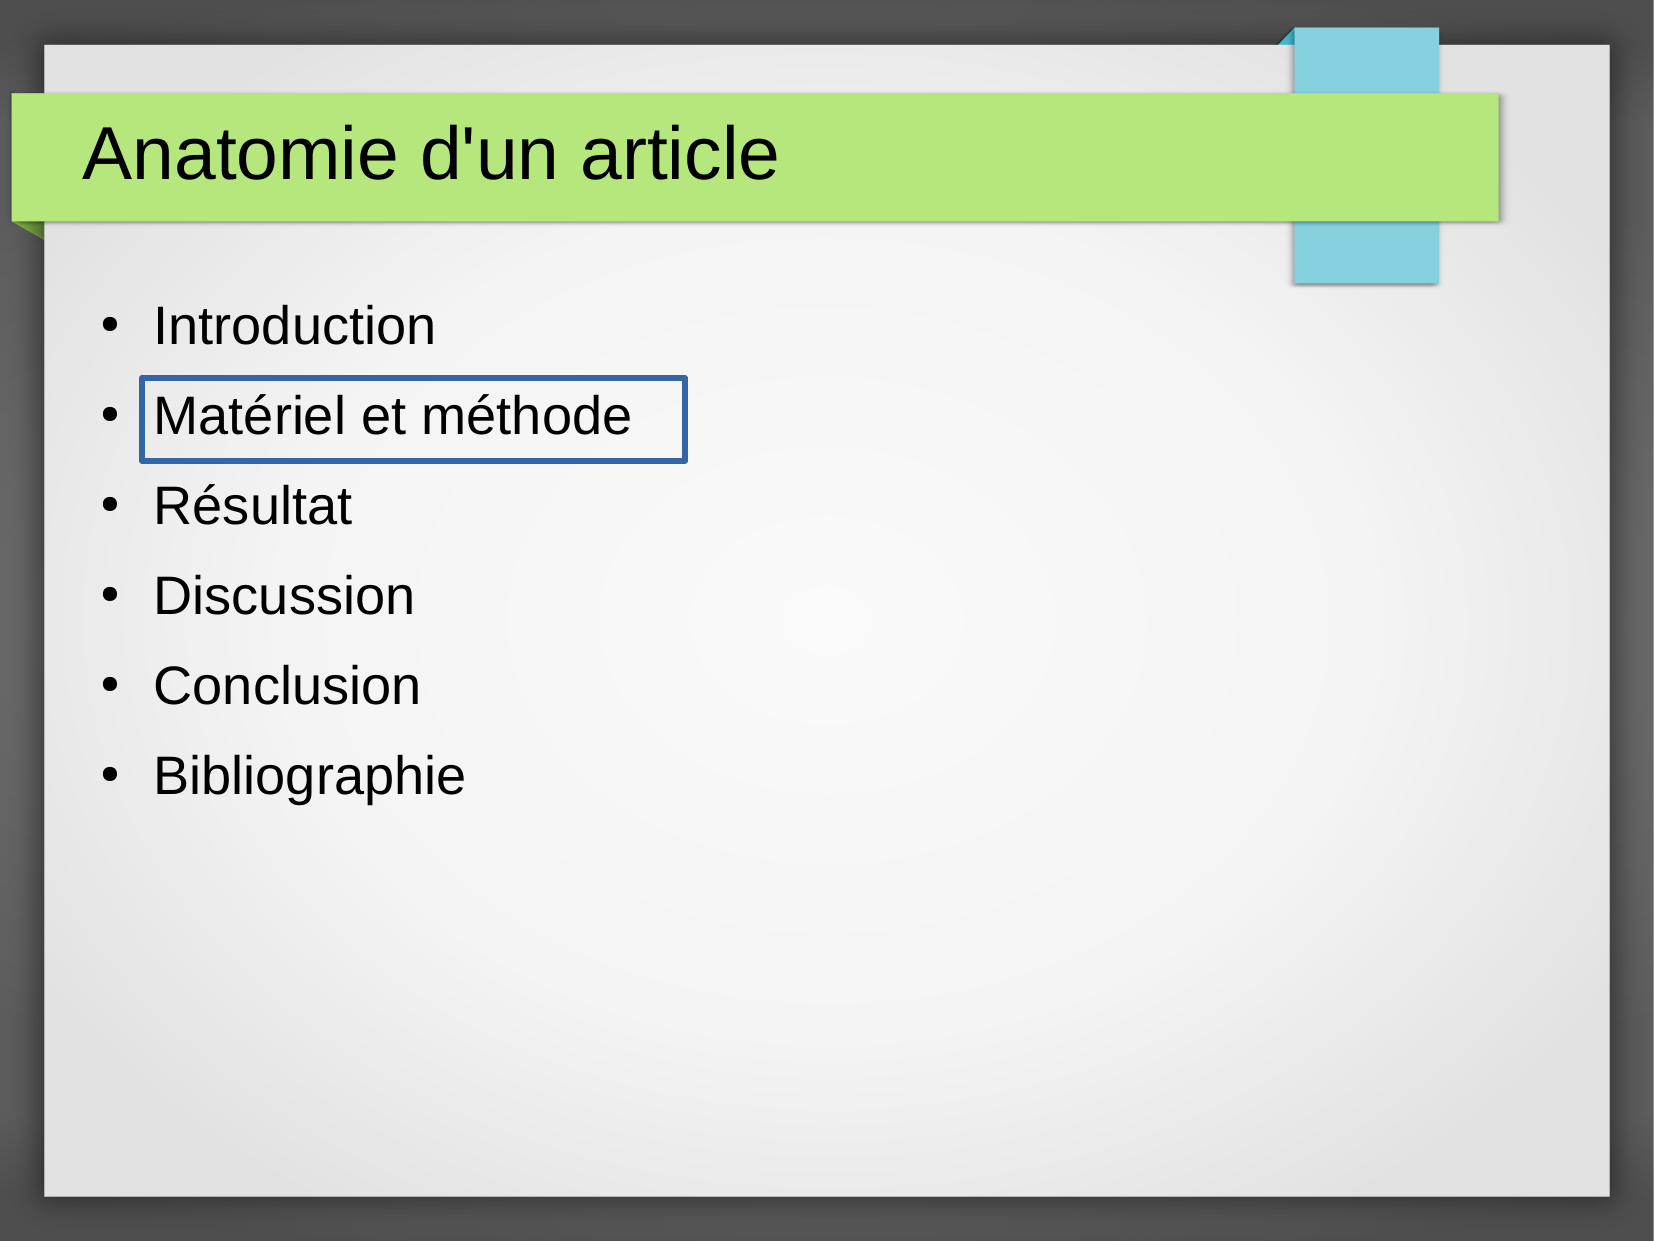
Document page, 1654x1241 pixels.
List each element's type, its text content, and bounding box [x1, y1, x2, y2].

picture [0, 0, 1654, 1241]
list Introduction Matériel et méthode Résultat Discussion Conclusion Bibliographie [82, 295, 1571, 1015]
title Anatomie d'un article [82, 94, 1264, 213]
